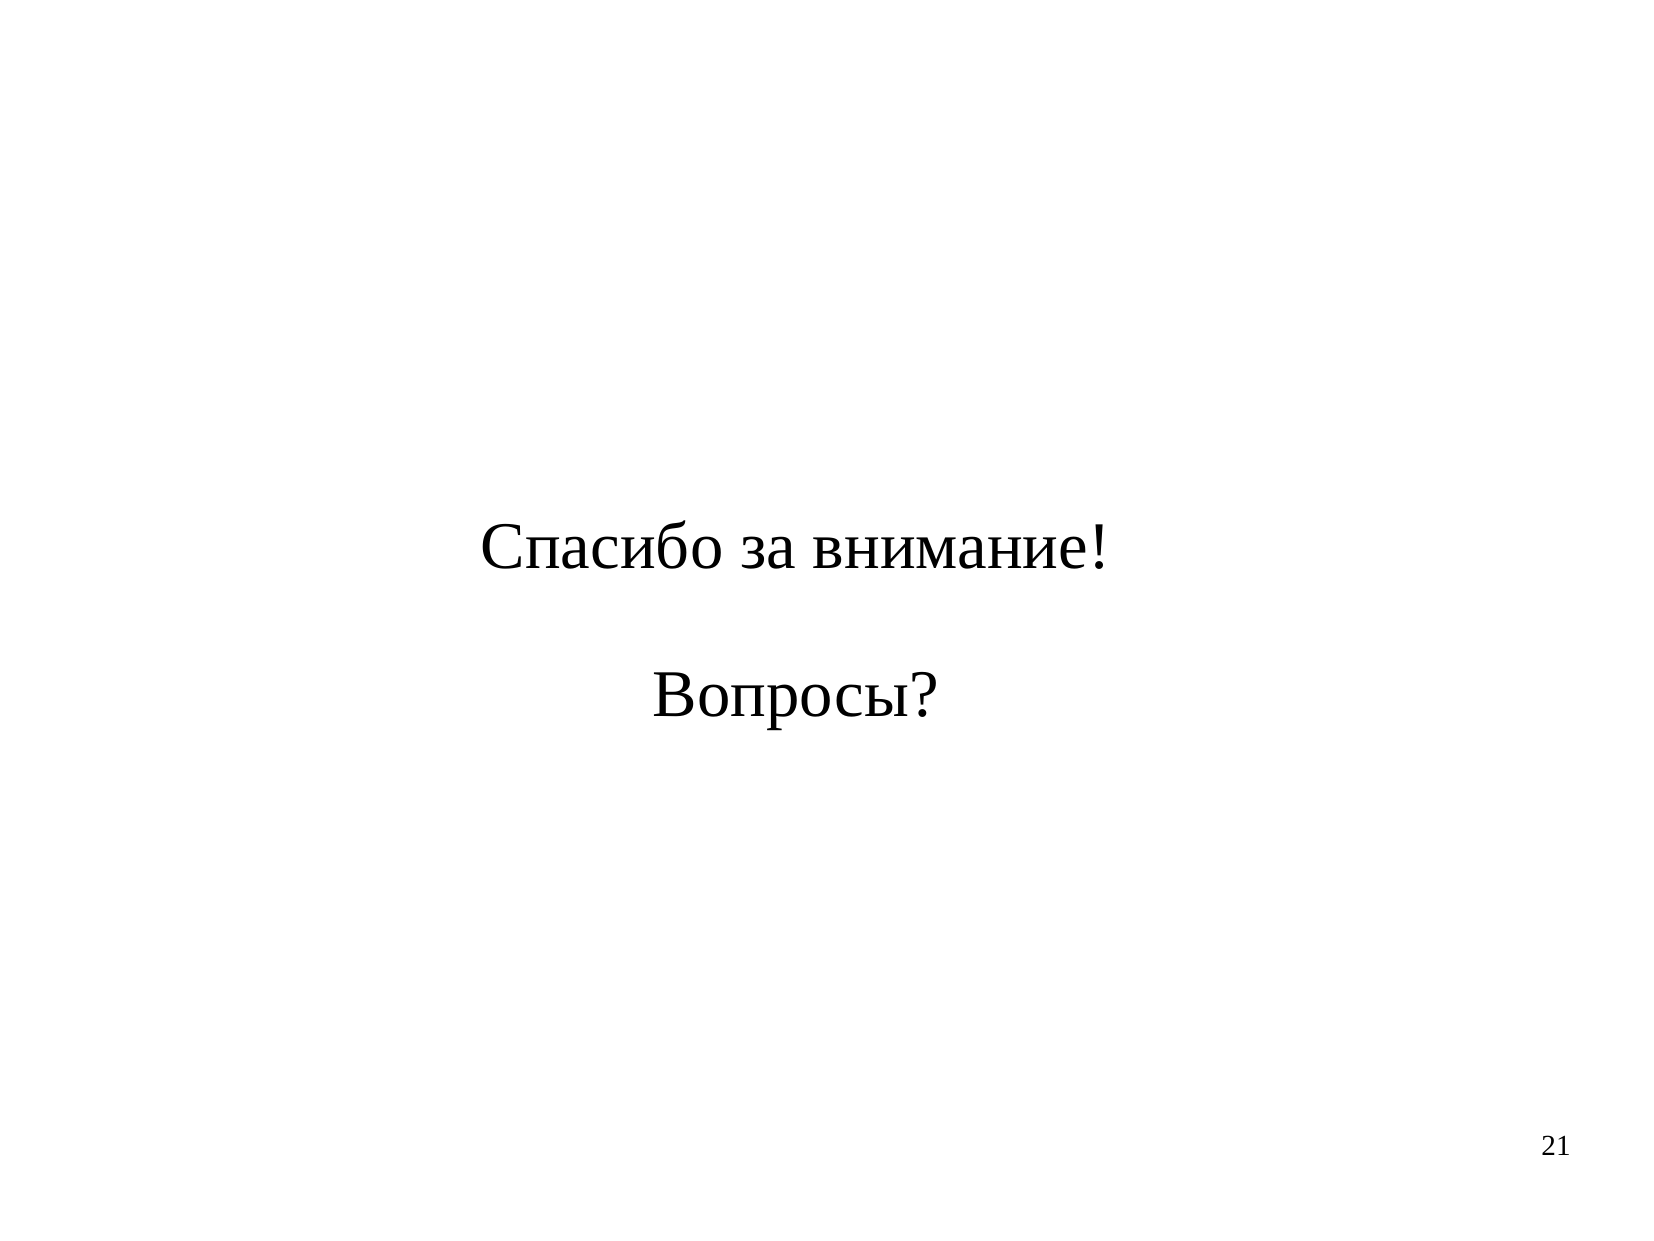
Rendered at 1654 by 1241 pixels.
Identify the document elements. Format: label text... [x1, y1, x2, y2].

text_box Спасибо за внимание! Вопросы? [465, 501, 1188, 739]
